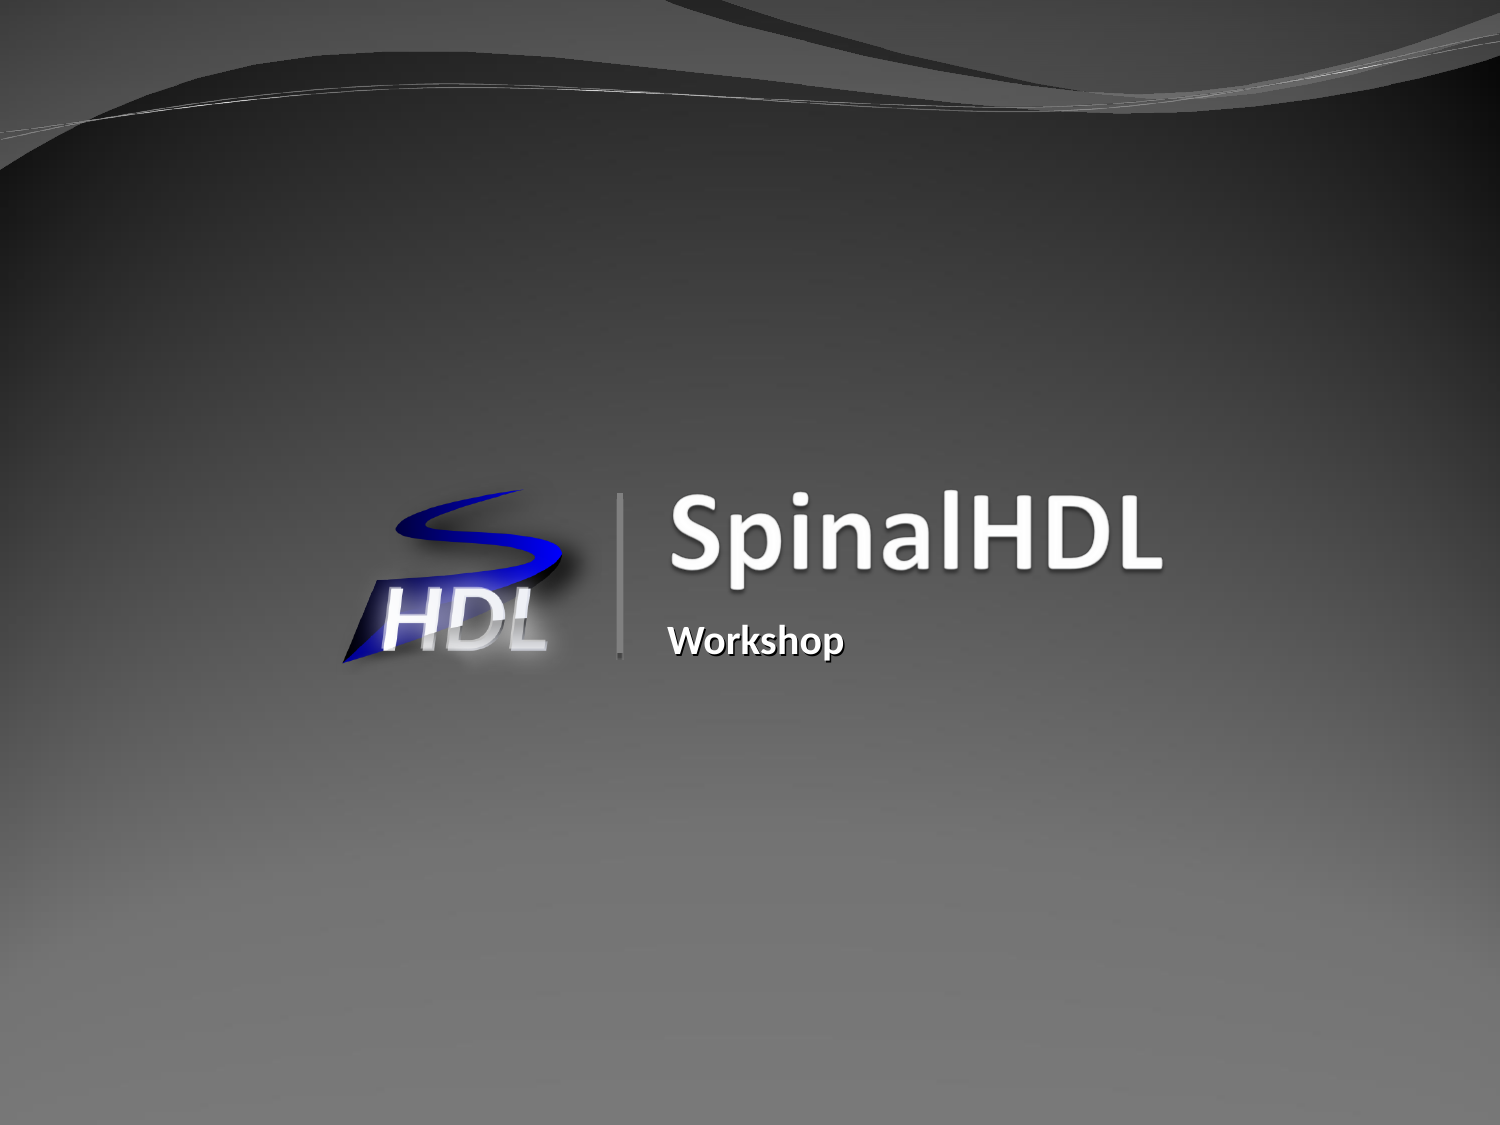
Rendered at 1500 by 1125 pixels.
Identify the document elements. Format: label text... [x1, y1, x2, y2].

text_box Workshop [667, 604, 1258, 1125]
picture [0, 0, 1500, 1125]
